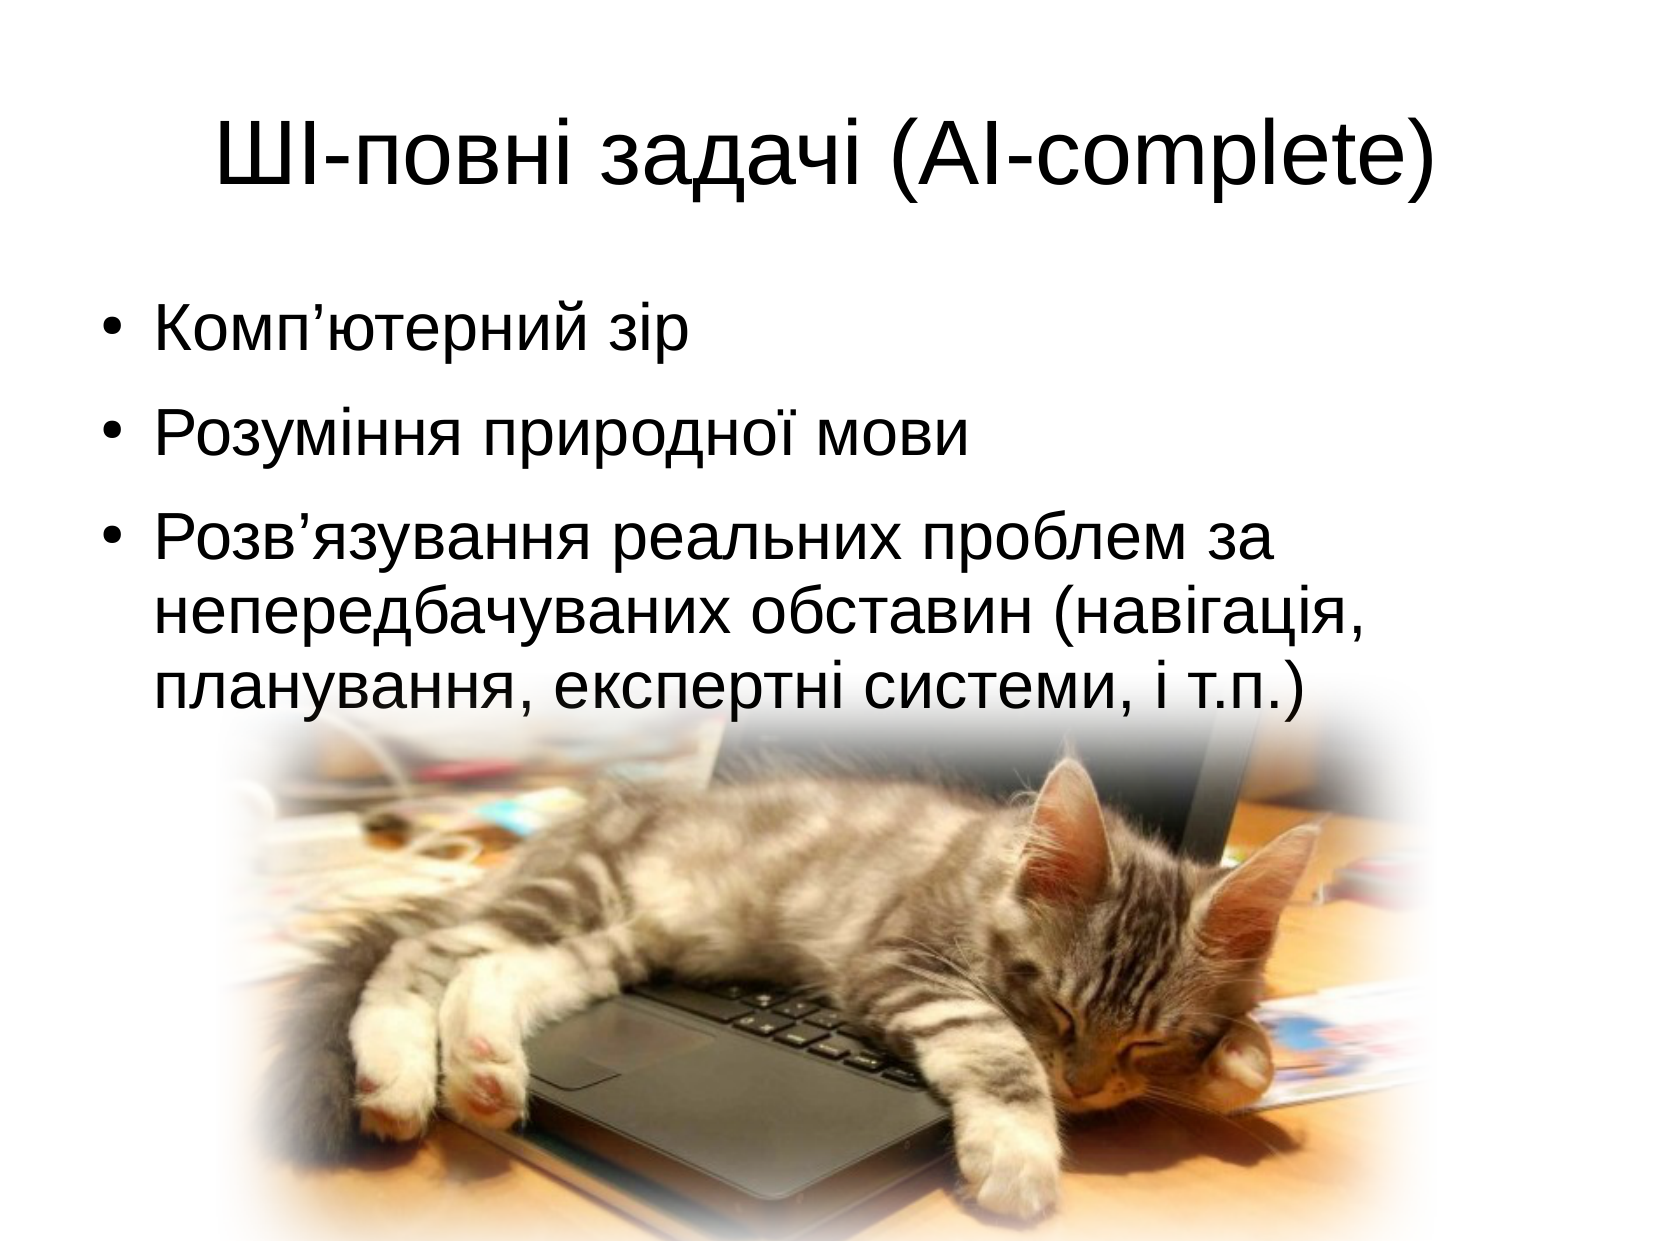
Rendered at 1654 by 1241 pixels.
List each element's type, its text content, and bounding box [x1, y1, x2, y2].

picture [216, 673, 1437, 1241]
title ШІ-повні задачі (AI-complete) [82, 49, 1571, 257]
list Комп’ютерний зір Розуміння природної мови Розв’язування реальних проблем за непередбачуваних обставин (навігація, планування, експертні системи, і т.п.) [82, 290, 1571, 1010]
